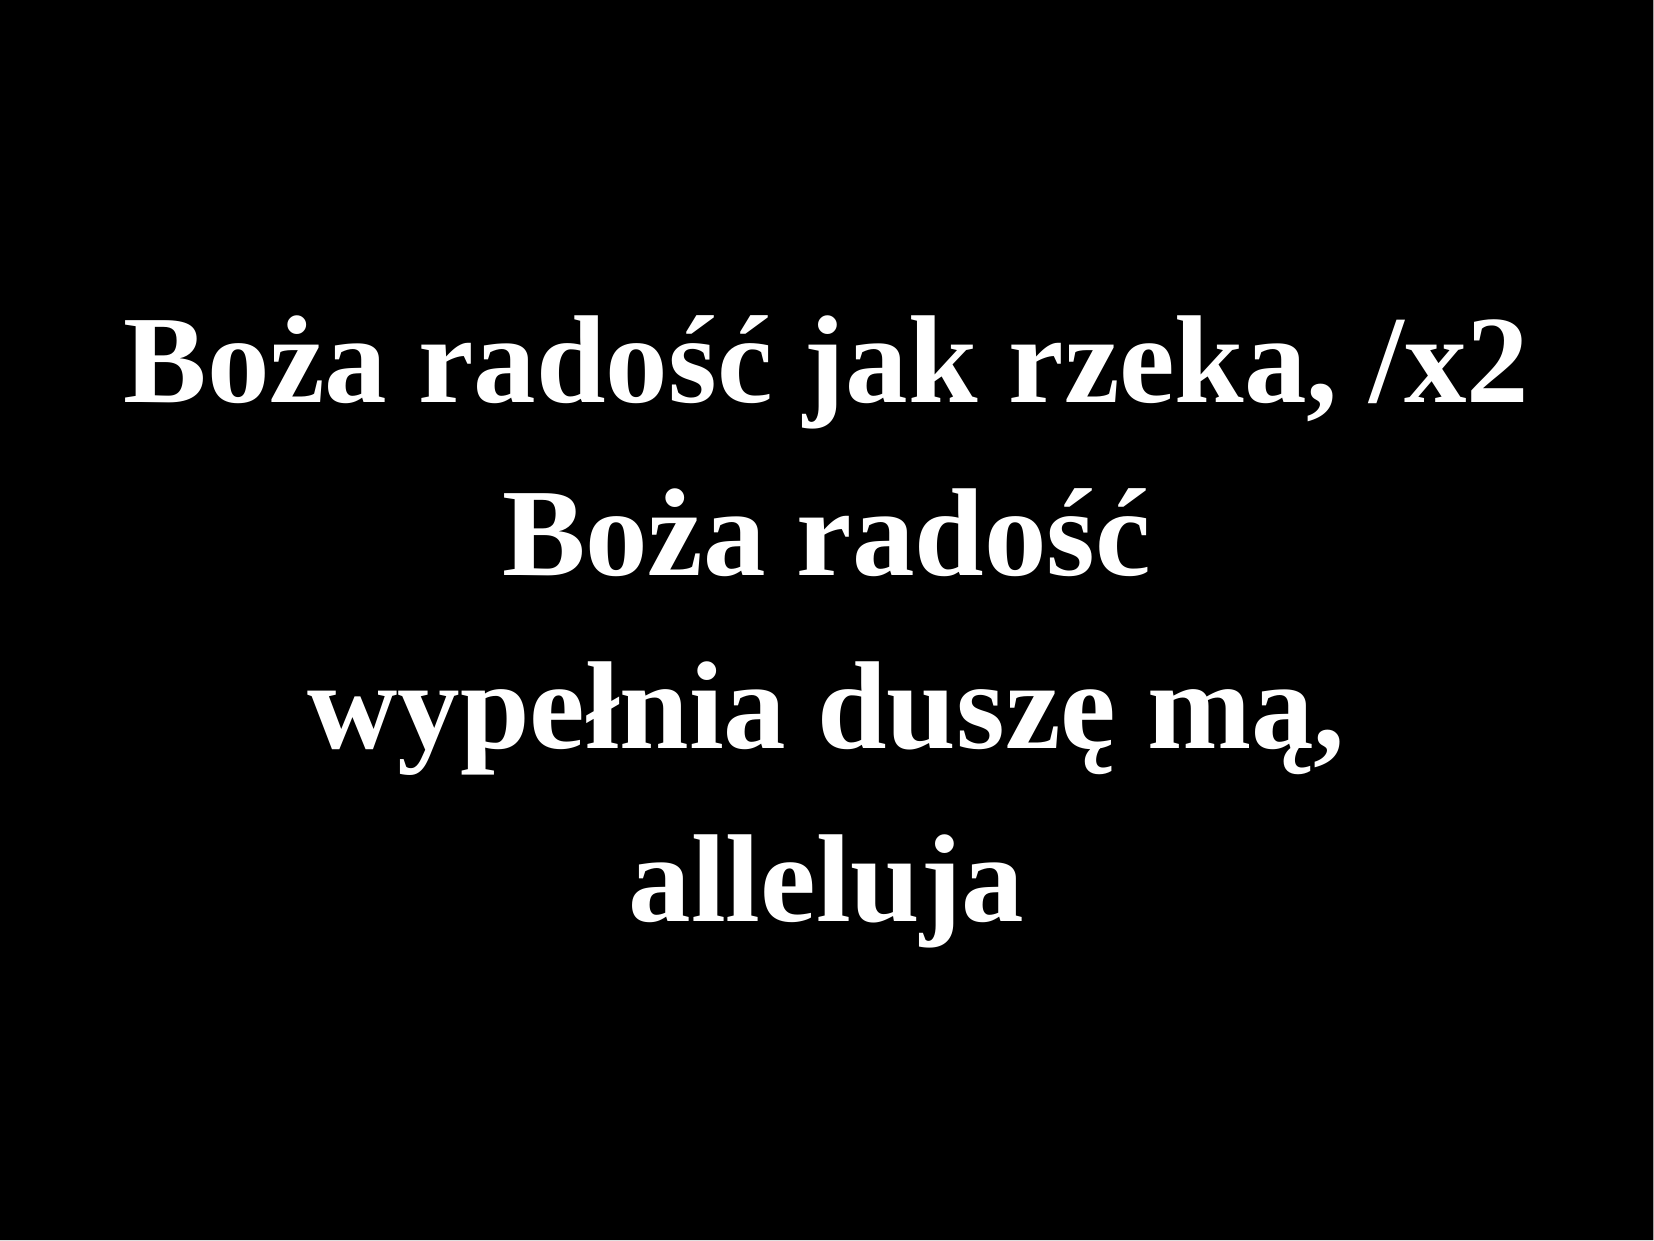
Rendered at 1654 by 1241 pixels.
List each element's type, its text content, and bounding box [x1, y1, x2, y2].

title Boża radość jak rzeka, /x2 ppp Boża radość ppp wypełnia duszę mą, ppp alleluja [0, 0, 1654, 1241]
